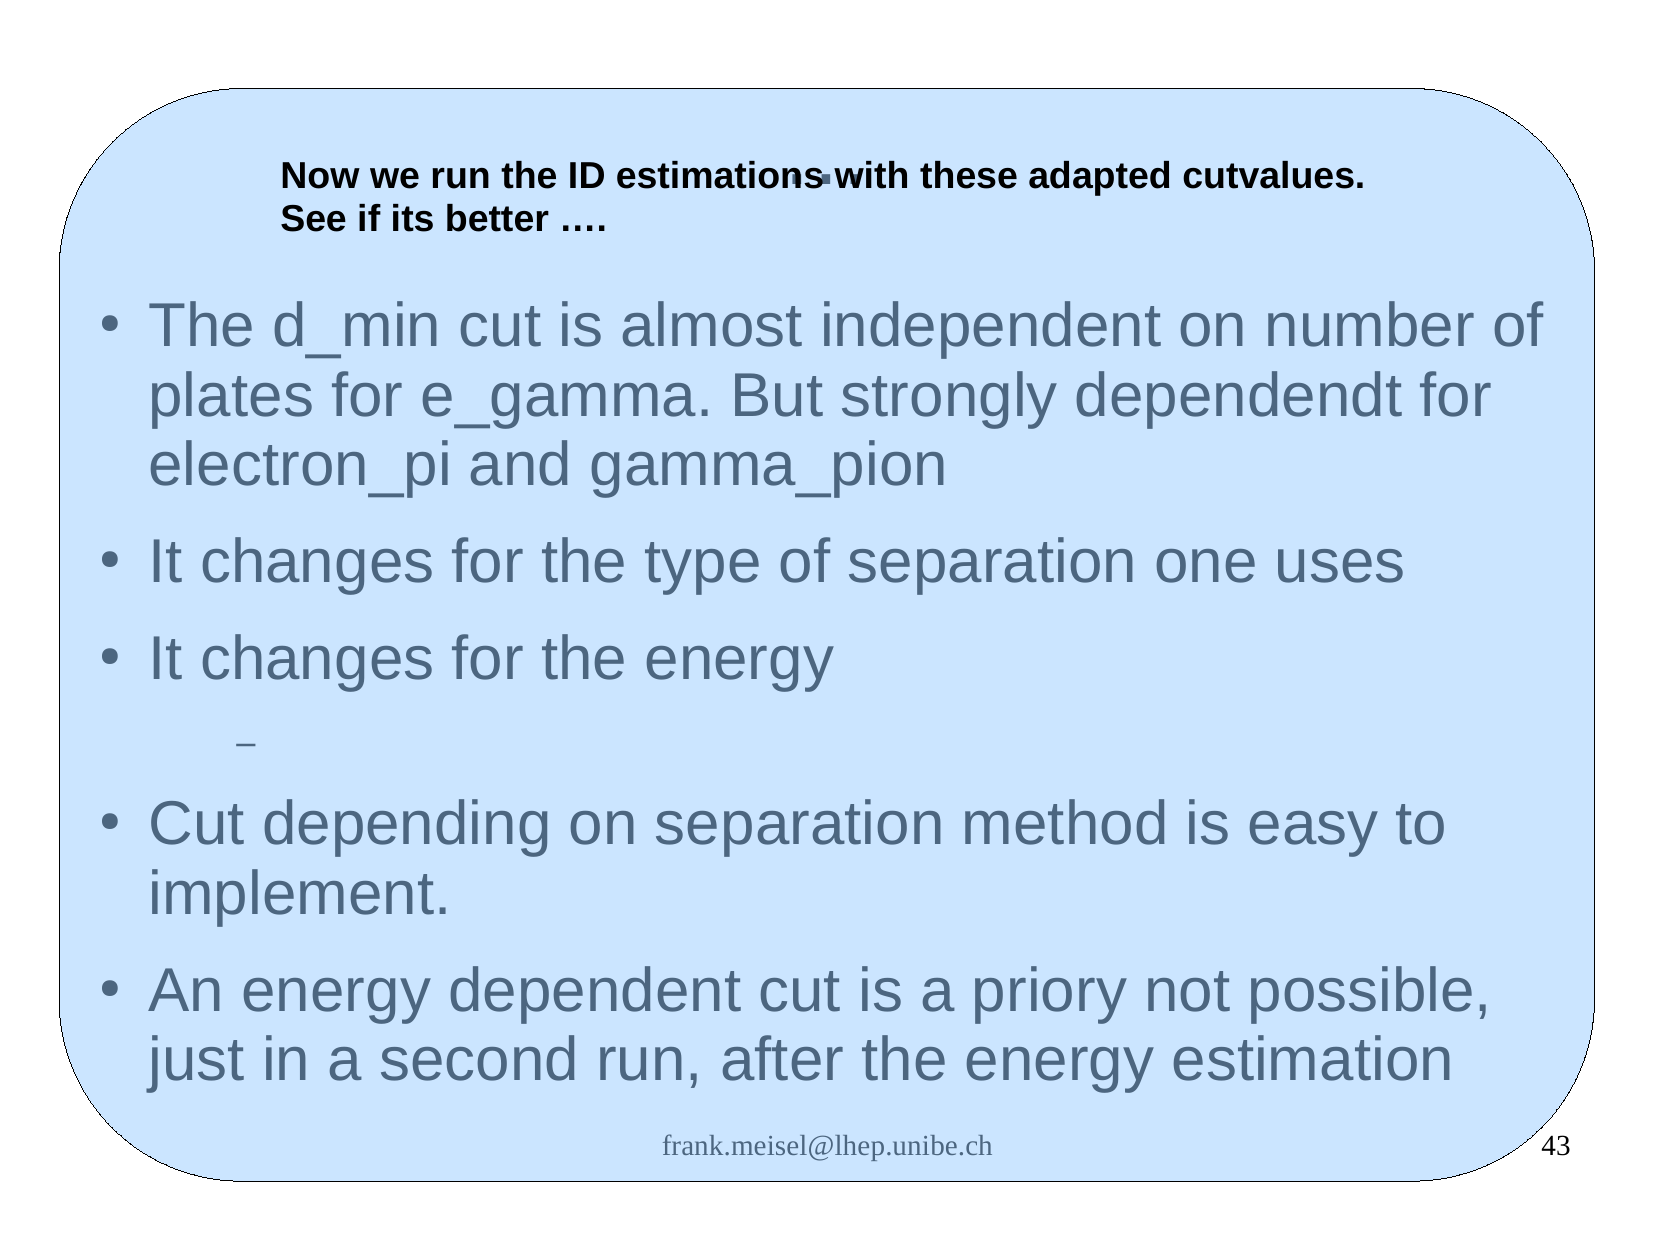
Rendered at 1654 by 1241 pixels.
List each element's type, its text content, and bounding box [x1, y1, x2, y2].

title … [82, 56, 1571, 180]
text_box [59, 88, 1595, 1182]
text_box Now we run the ID estimations with these adapted cutvalues. See if its better …. [265, 147, 1382, 247]
